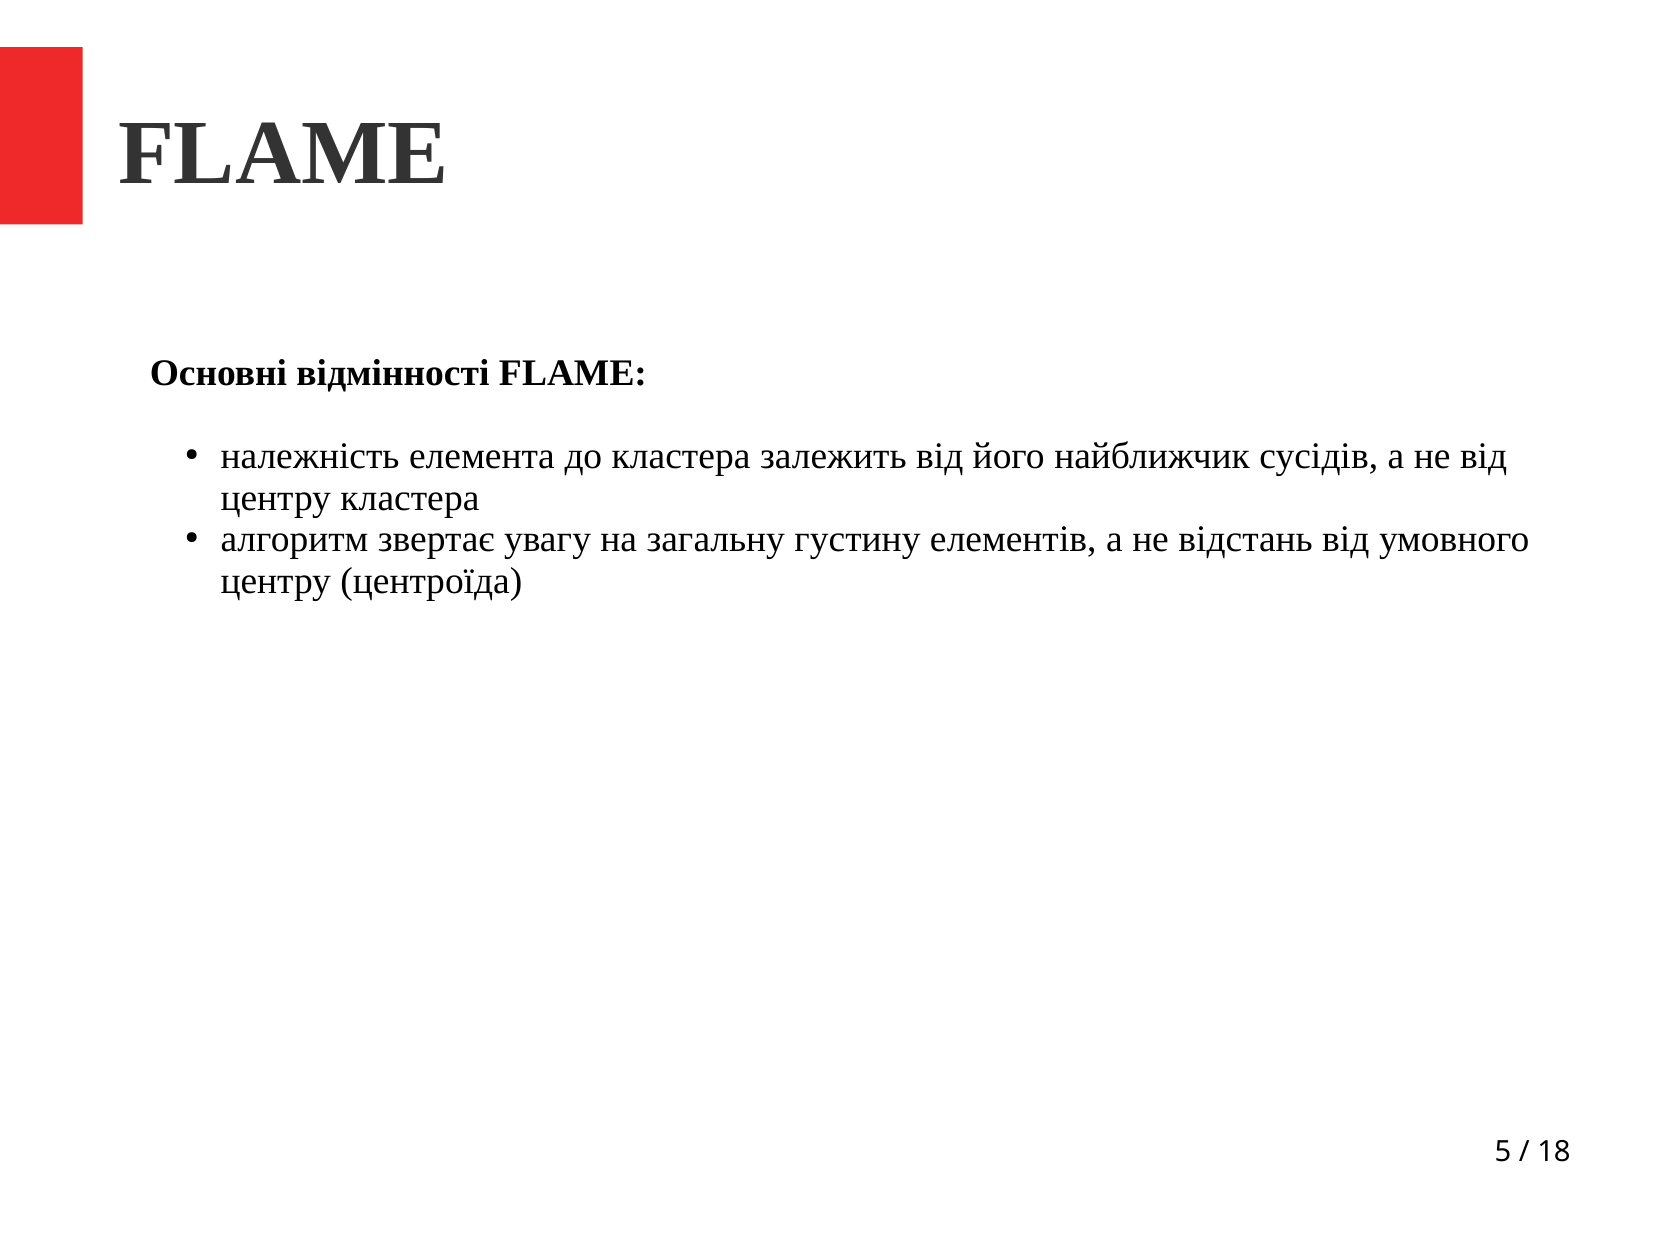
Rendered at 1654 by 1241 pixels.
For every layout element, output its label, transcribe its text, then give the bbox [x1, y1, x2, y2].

title FLAME [118, 49, 1571, 257]
text_box Основні відмінності FLAME: належність елемента до кластера залежить від його найближчик сусідів, а не від центру кластера алгоритм звертає увагу на загальну густину елементів, а не відстань від умовного центру (центроїда) [135, 345, 1561, 616]
